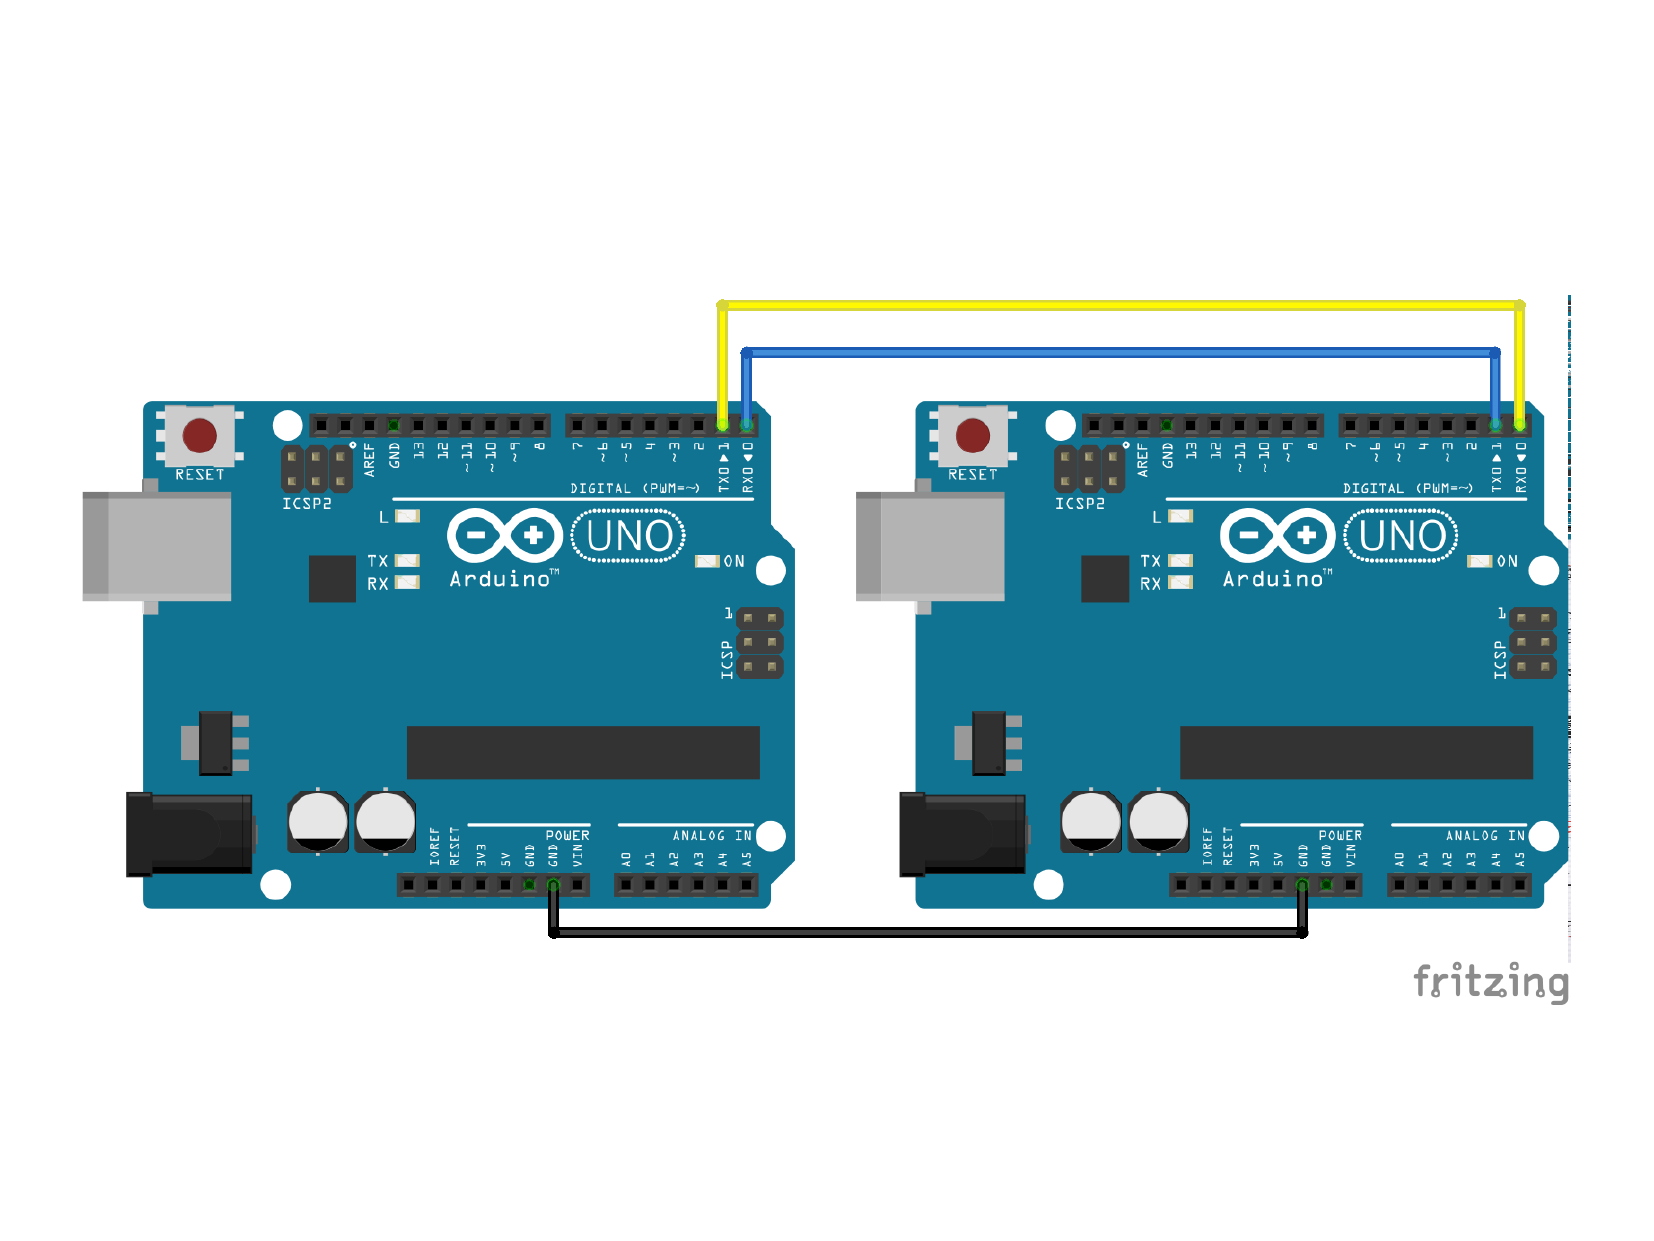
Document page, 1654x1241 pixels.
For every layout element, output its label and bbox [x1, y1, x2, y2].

picture [82, 294, 1571, 1005]
